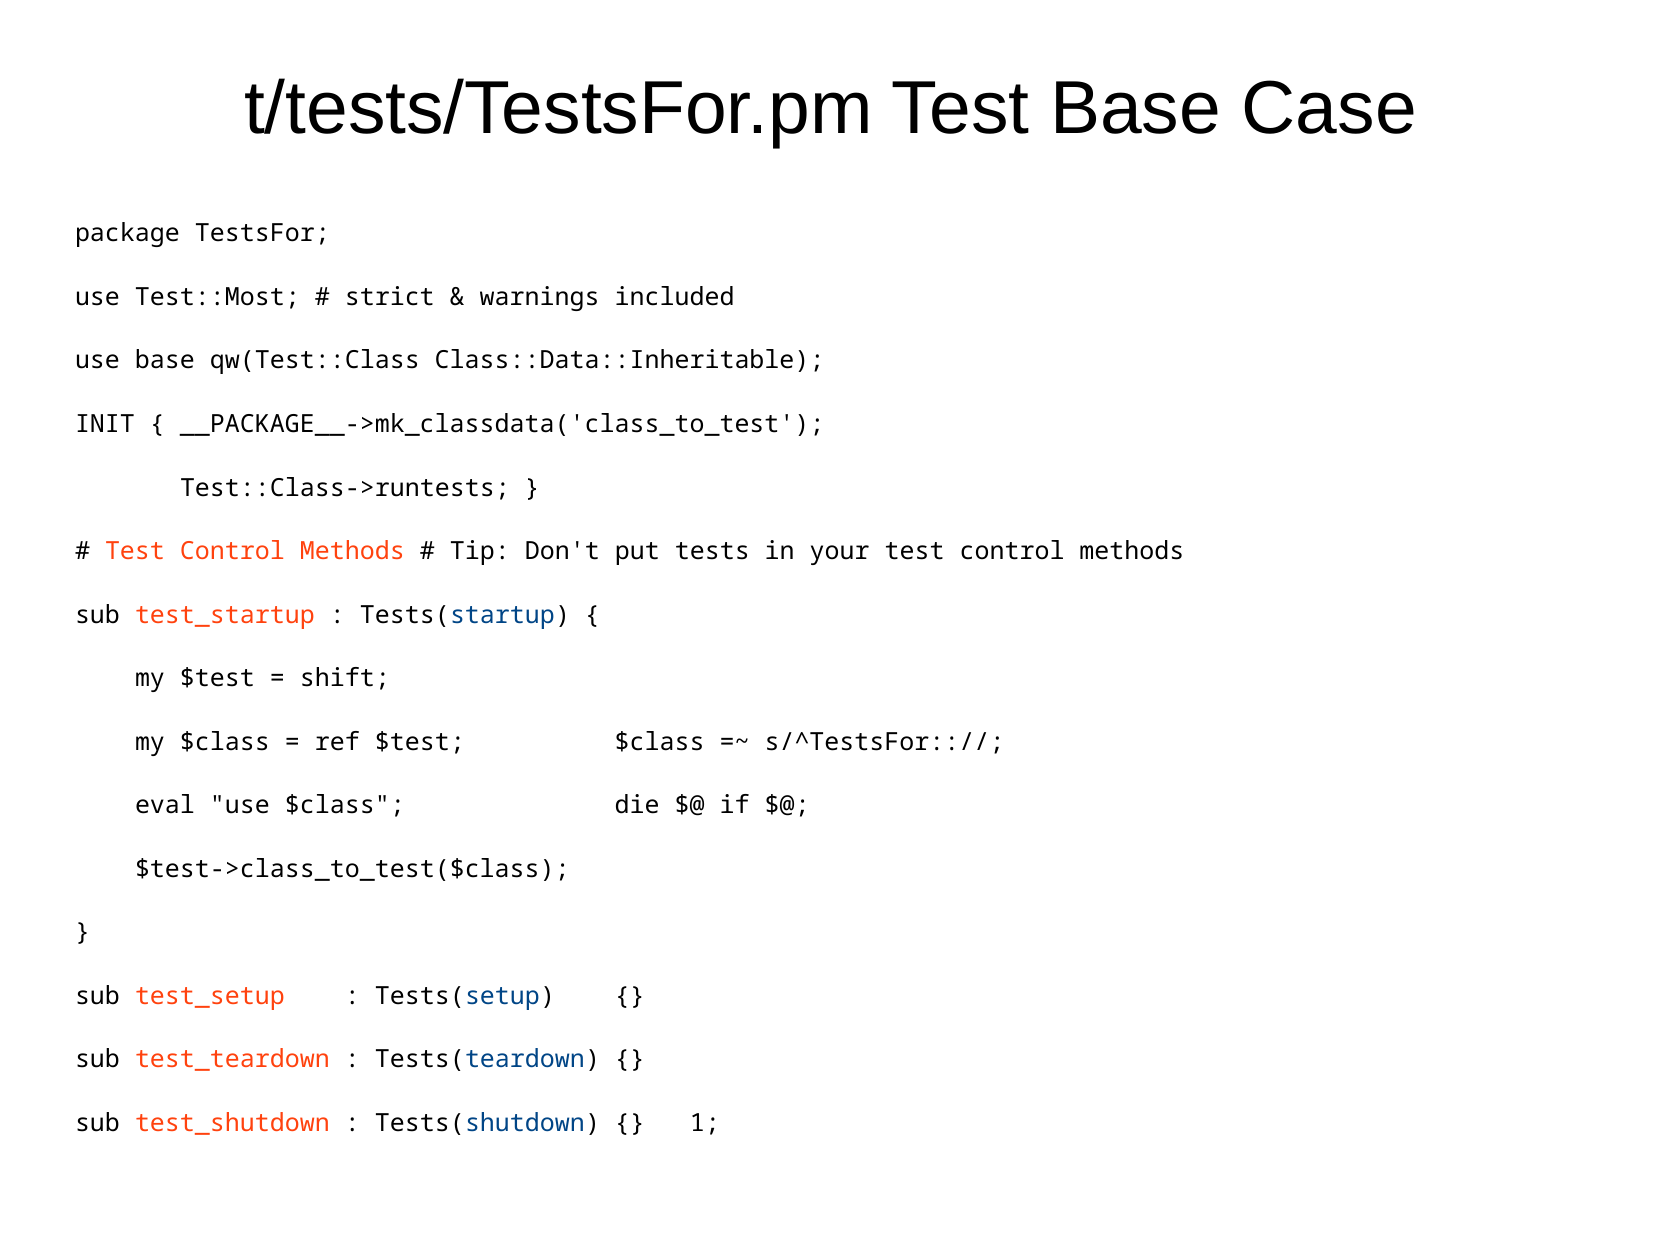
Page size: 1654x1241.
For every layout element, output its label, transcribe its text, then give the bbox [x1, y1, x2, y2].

list package TestsFor; use Test::Most; # strict & warnings included use base qw(Test::Class Class::Data::Inheritable); INIT { __PACKAGE__->mk_classdata('class_to_test'); Test::Class->runtests; } # Test Control Methods # Tip: Don't put tests in your test control methods sub test_startup : Tests(startup) { my $test = shift; my $class = ref $test; $class =~ s/^TestsFor:://; eval "use $class"; die $@ if $@; $test->class_to_test($class); } sub test_setup : Tests(setup) {} sub test_teardown : Tests(teardown) {} sub test_shutdown : Tests(shutdown) {} 1; [75, 215, 1564, 1201]
title t/tests/TestsFor.pm Test Base Case [86, 19, 1576, 196]
